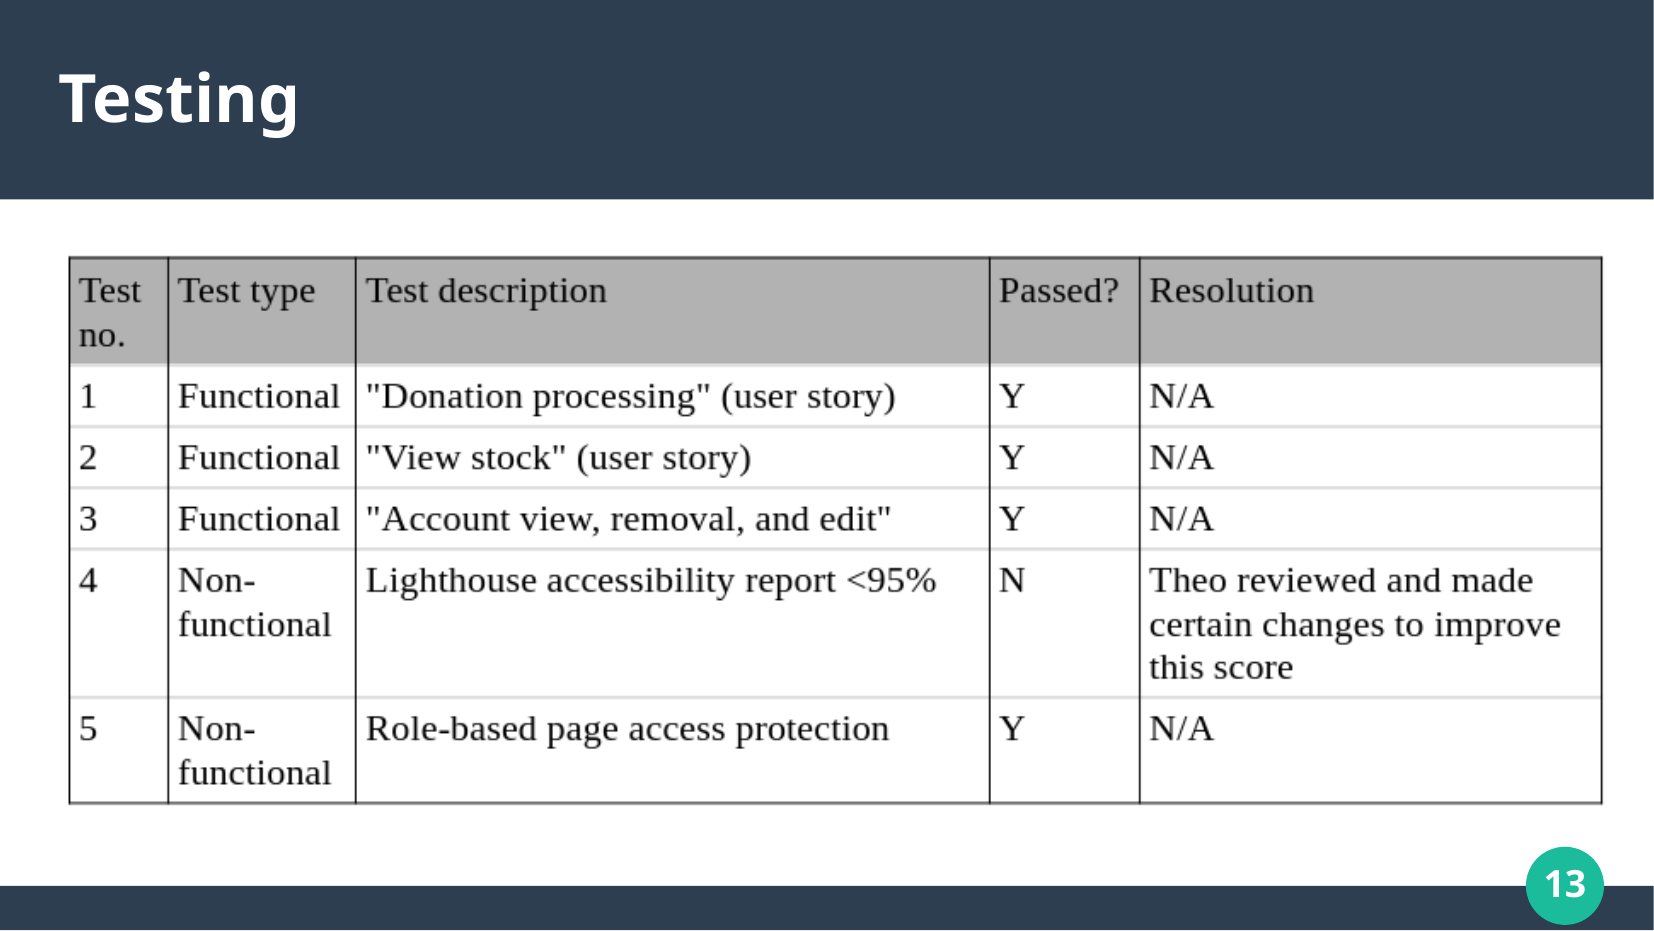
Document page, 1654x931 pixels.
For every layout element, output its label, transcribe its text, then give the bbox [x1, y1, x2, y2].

title Testing [59, 37, 1595, 155]
picture [57, 236, 1625, 824]
text_box [1505, 848, 1625, 923]
